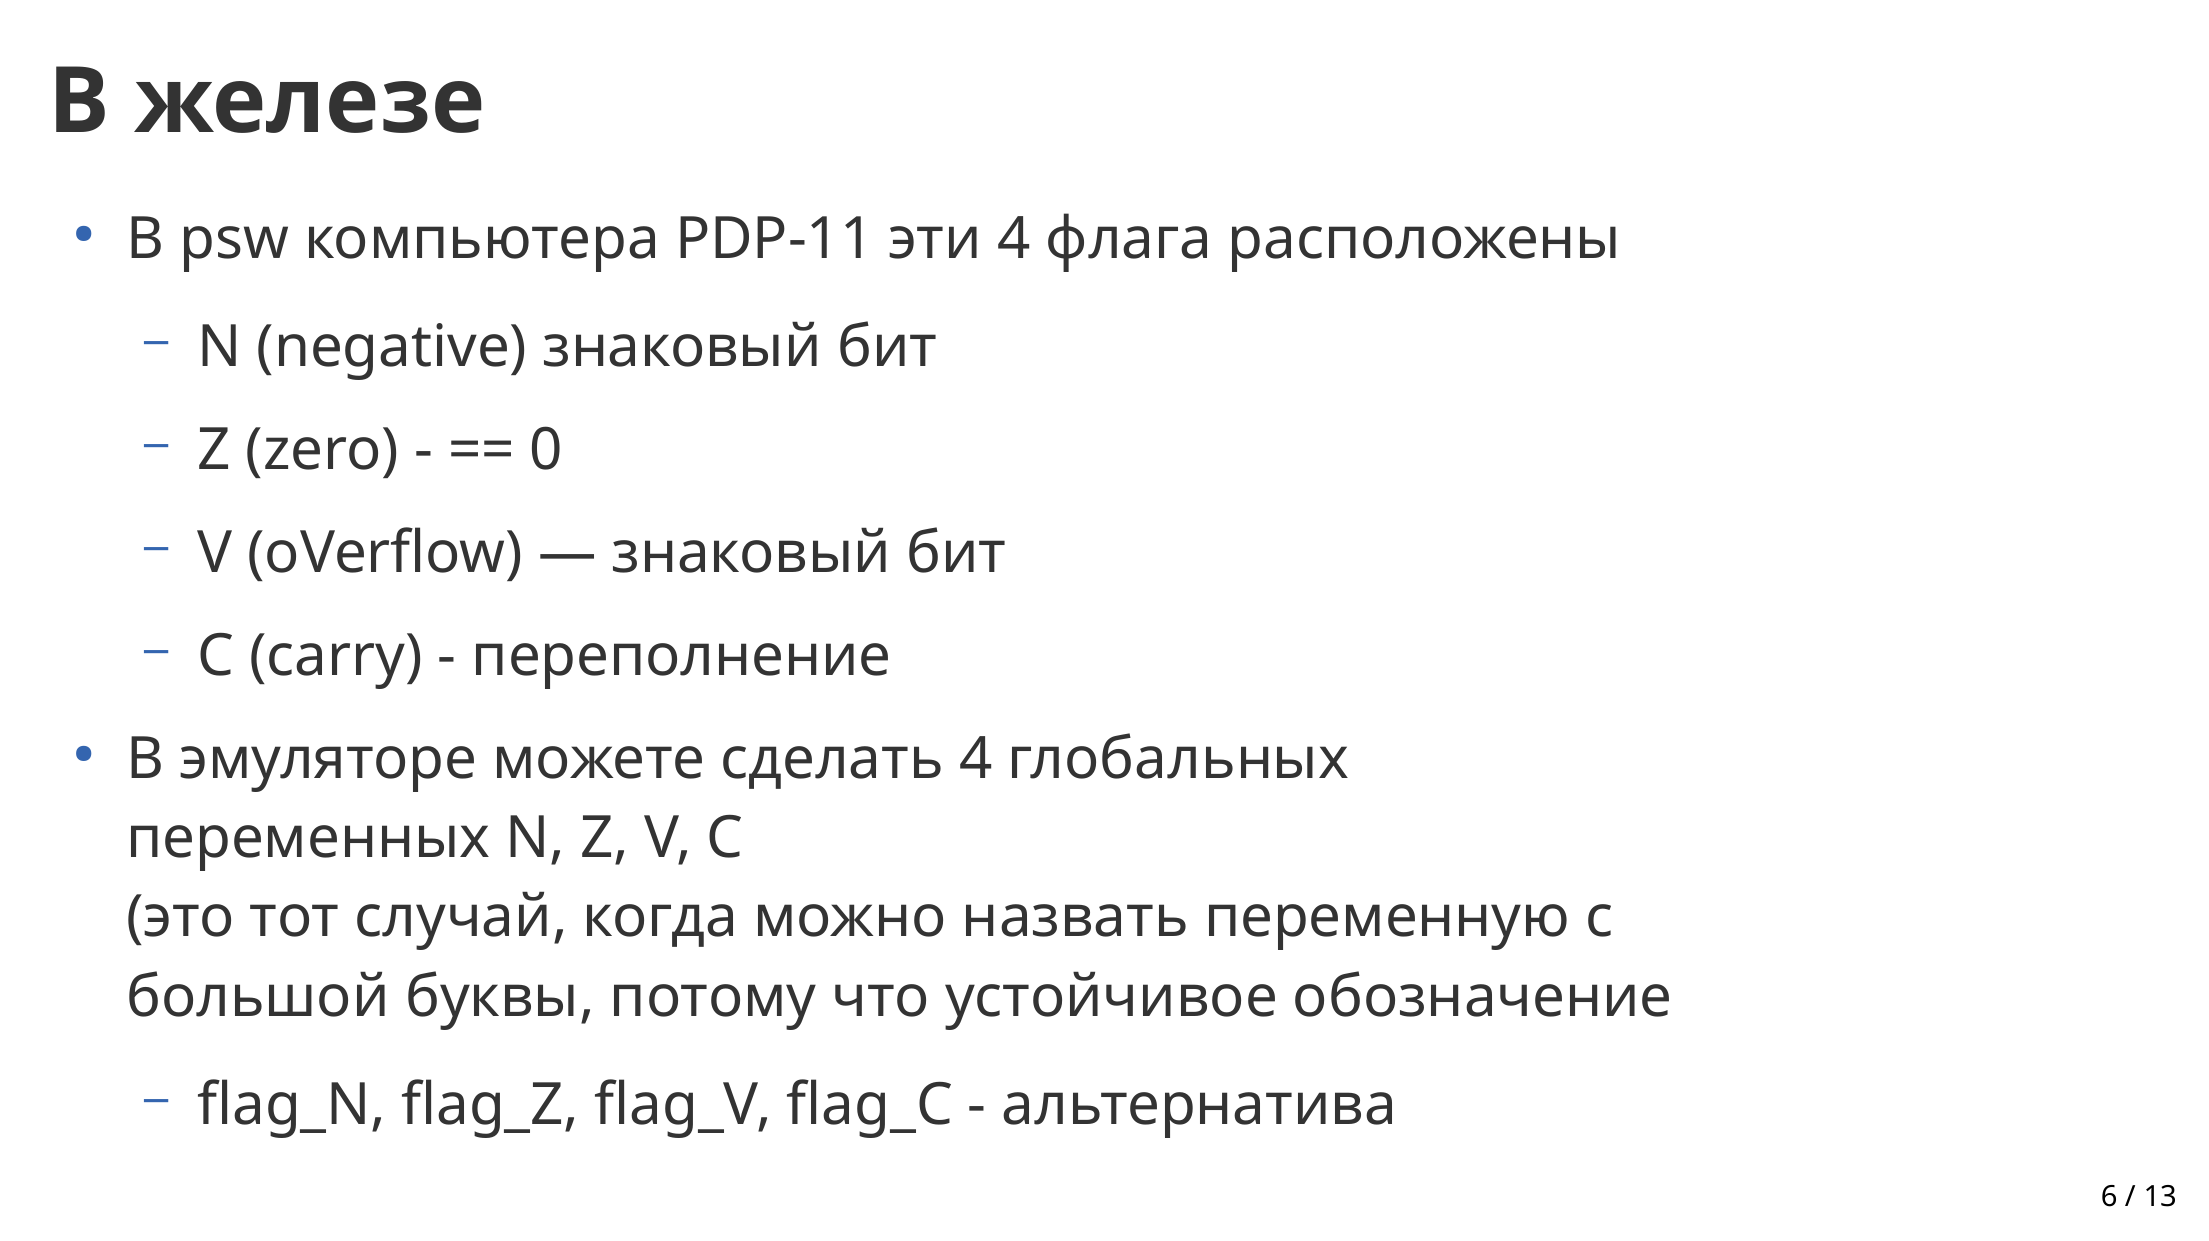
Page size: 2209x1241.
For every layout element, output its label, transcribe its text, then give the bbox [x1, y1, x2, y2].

list В psw компьютера PDP-11 эти 4 флага расположены N (negative) знаковый бит Z (zero) - == 0 V (oVerflow) — знаковый бит C (carry) - переполнение В эмуляторе можете сделать 4 глобальных переменных N, Z, V, C (это тот случай, когда можно назвать переменную с большой буквы, потому что устойчивое обозначение flag_N, flag_Z, flag_V, flag_C - альтернатива [55, 195, 1690, 1177]
title В железе [48, 34, 2174, 160]
